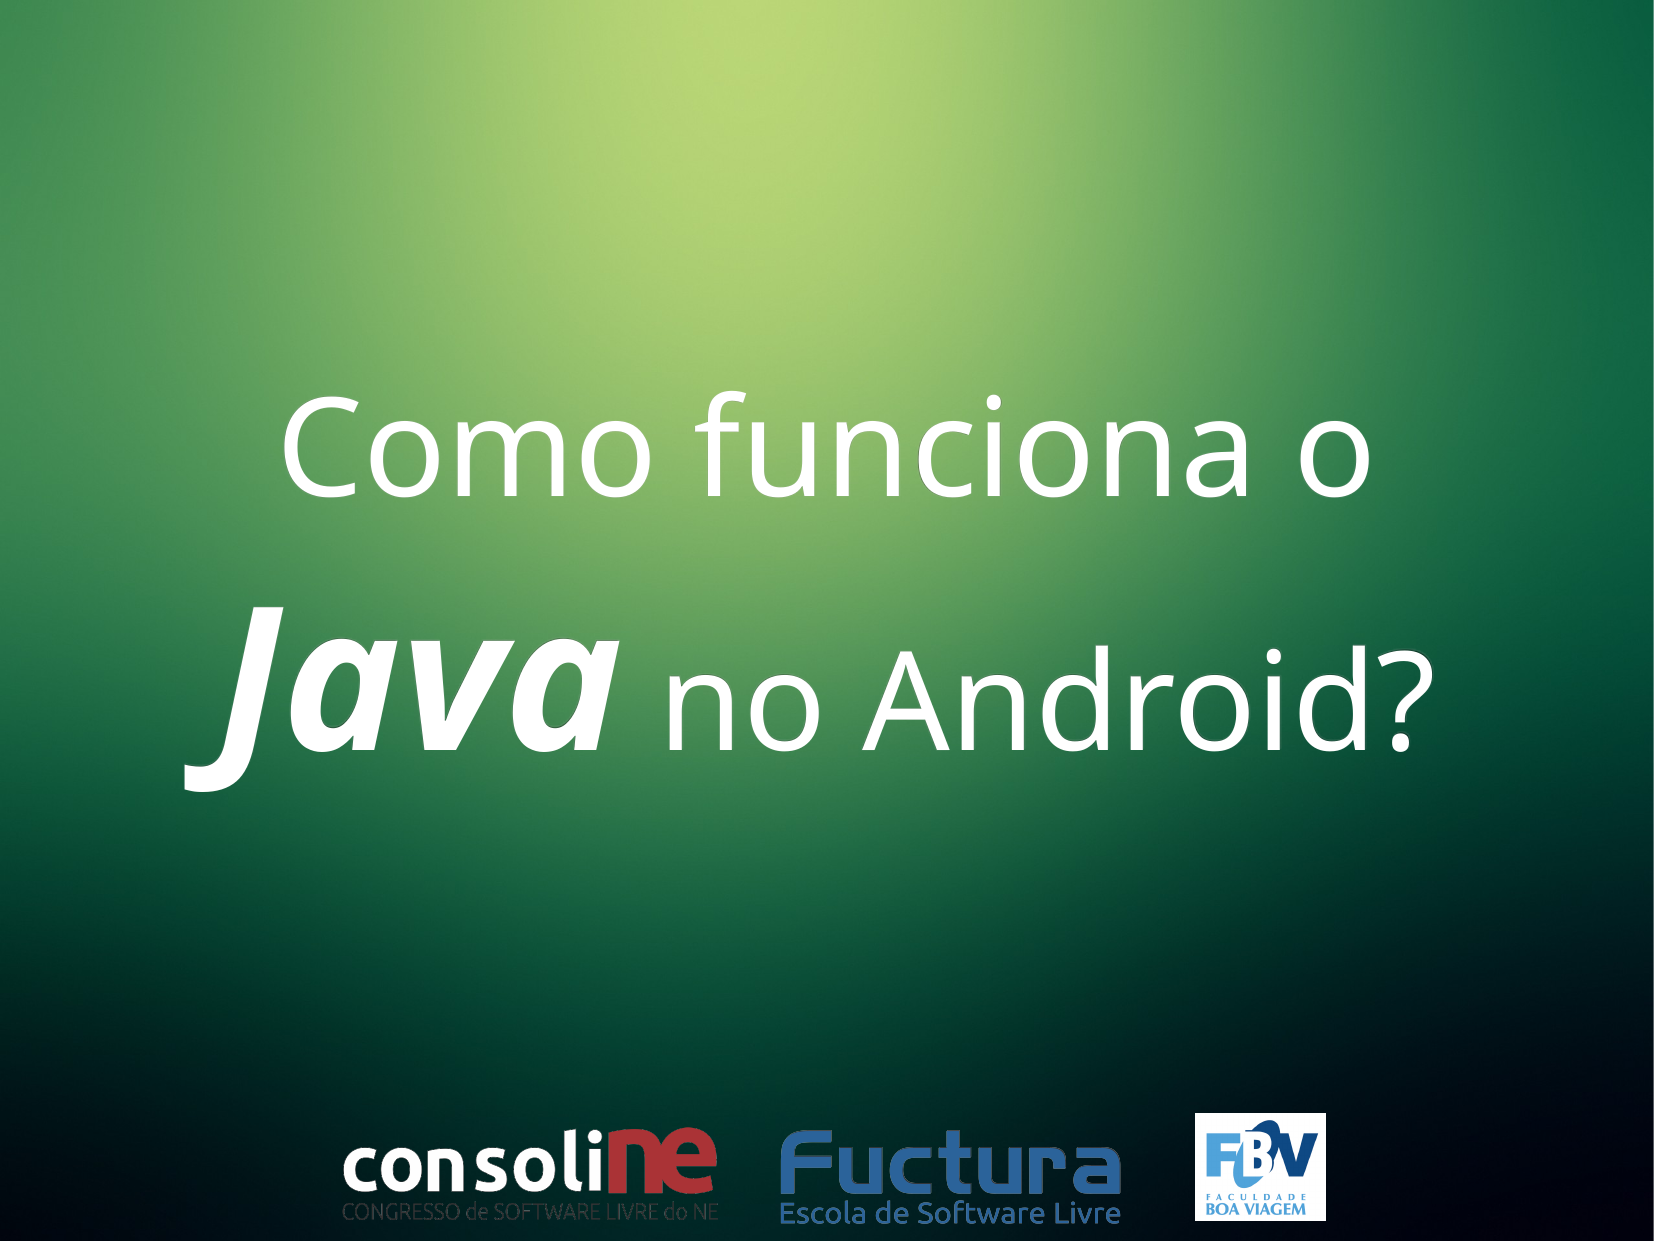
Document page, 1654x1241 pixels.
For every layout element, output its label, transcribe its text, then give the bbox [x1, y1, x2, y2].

picture [0, 0, 1654, 1241]
title Como funciona o Java no Android? [82, 312, 1571, 846]
